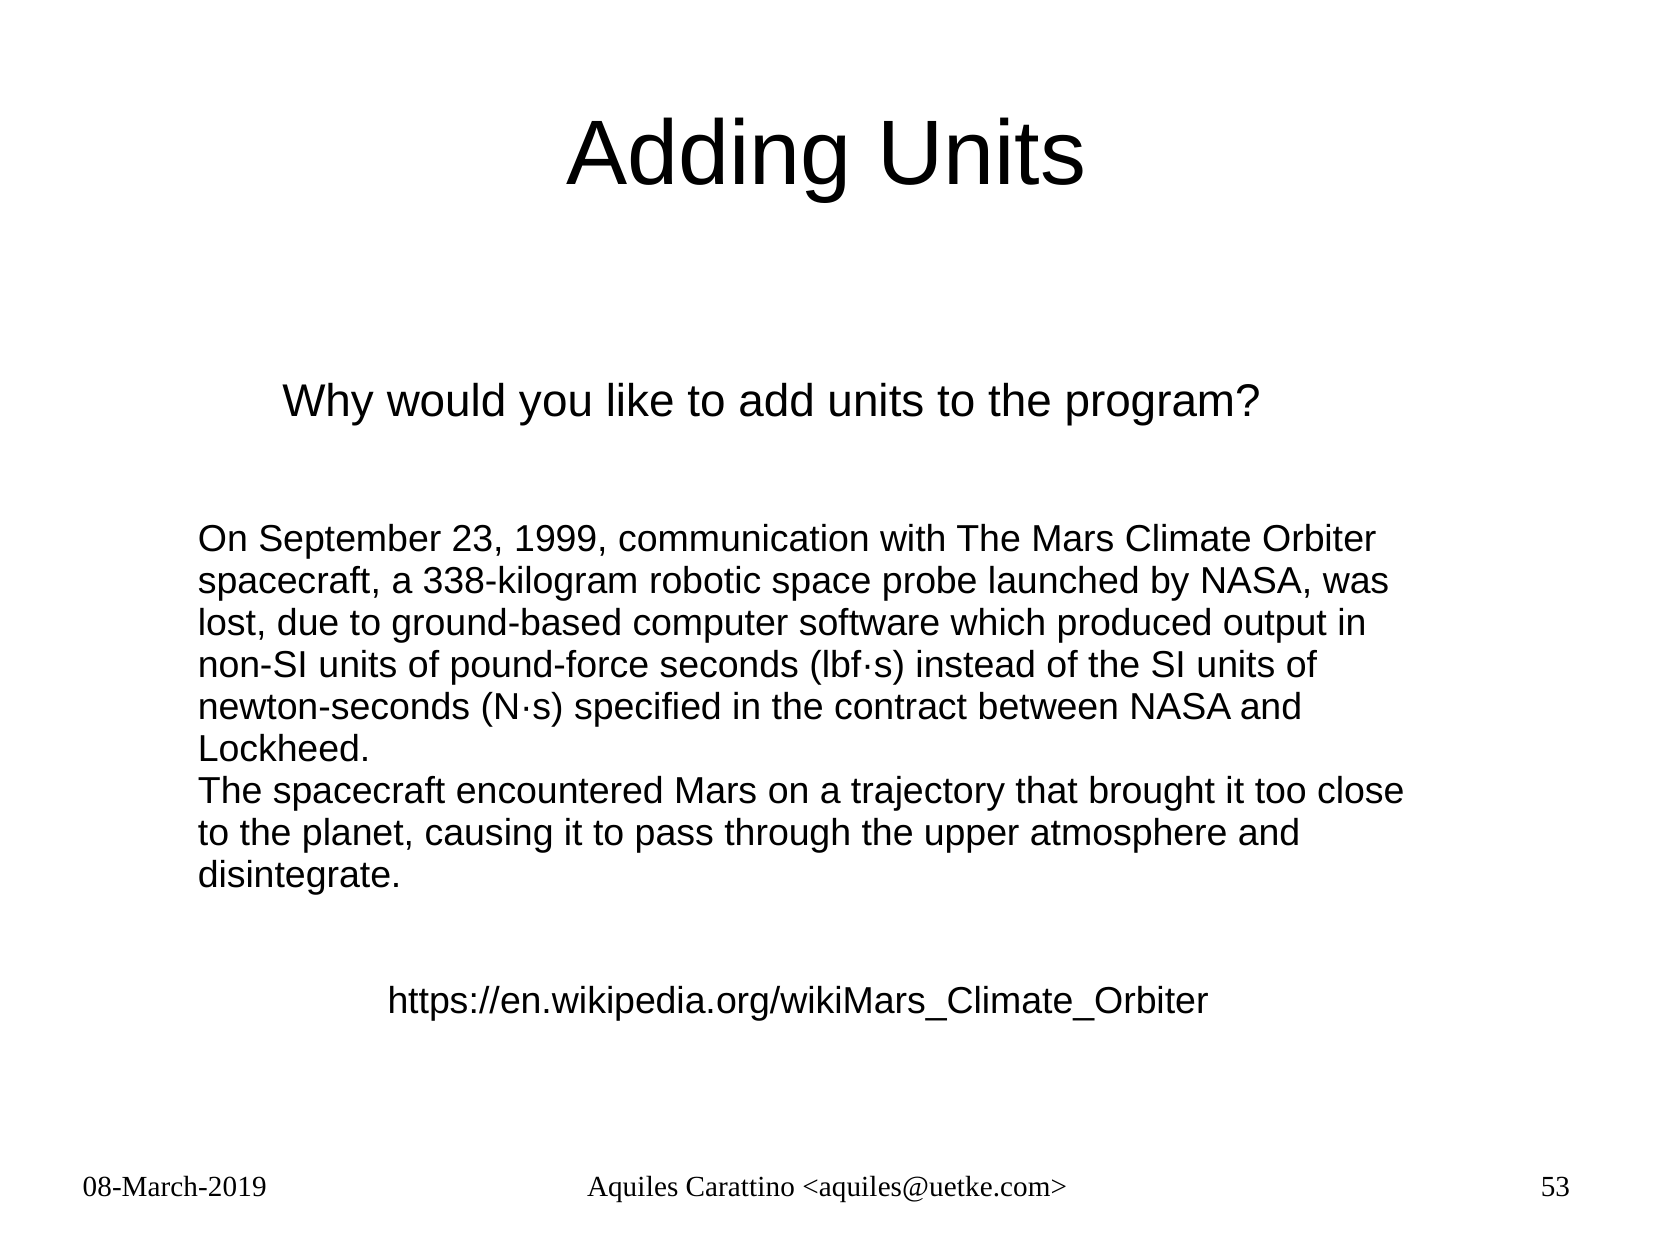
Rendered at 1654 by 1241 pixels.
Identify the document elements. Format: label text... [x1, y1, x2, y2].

text_box Why would you like to add units to the program? [267, 367, 1277, 434]
title Adding Units [82, 49, 1571, 257]
text_box https://en.wikipedia.org/wikiMars_Climate_Orbiter [372, 971, 1235, 1029]
text_box On September 23, 1999, communication with The Mars Climate Orbiter spacecraft, a 338-kilogram robotic space probe launched by NASA, was lost, due to ground-based computer software which produced output in non-SI units of pound-force seconds (lbf·s) instead of the SI units of newton-seconds (N·s) specified in the contract between NASA and Lockheed. The spacecraft encountered Mars on a trajectory that brought it too close to the planet, causing it to pass through the upper atmosphere and disintegrate. [183, 509, 1424, 903]
